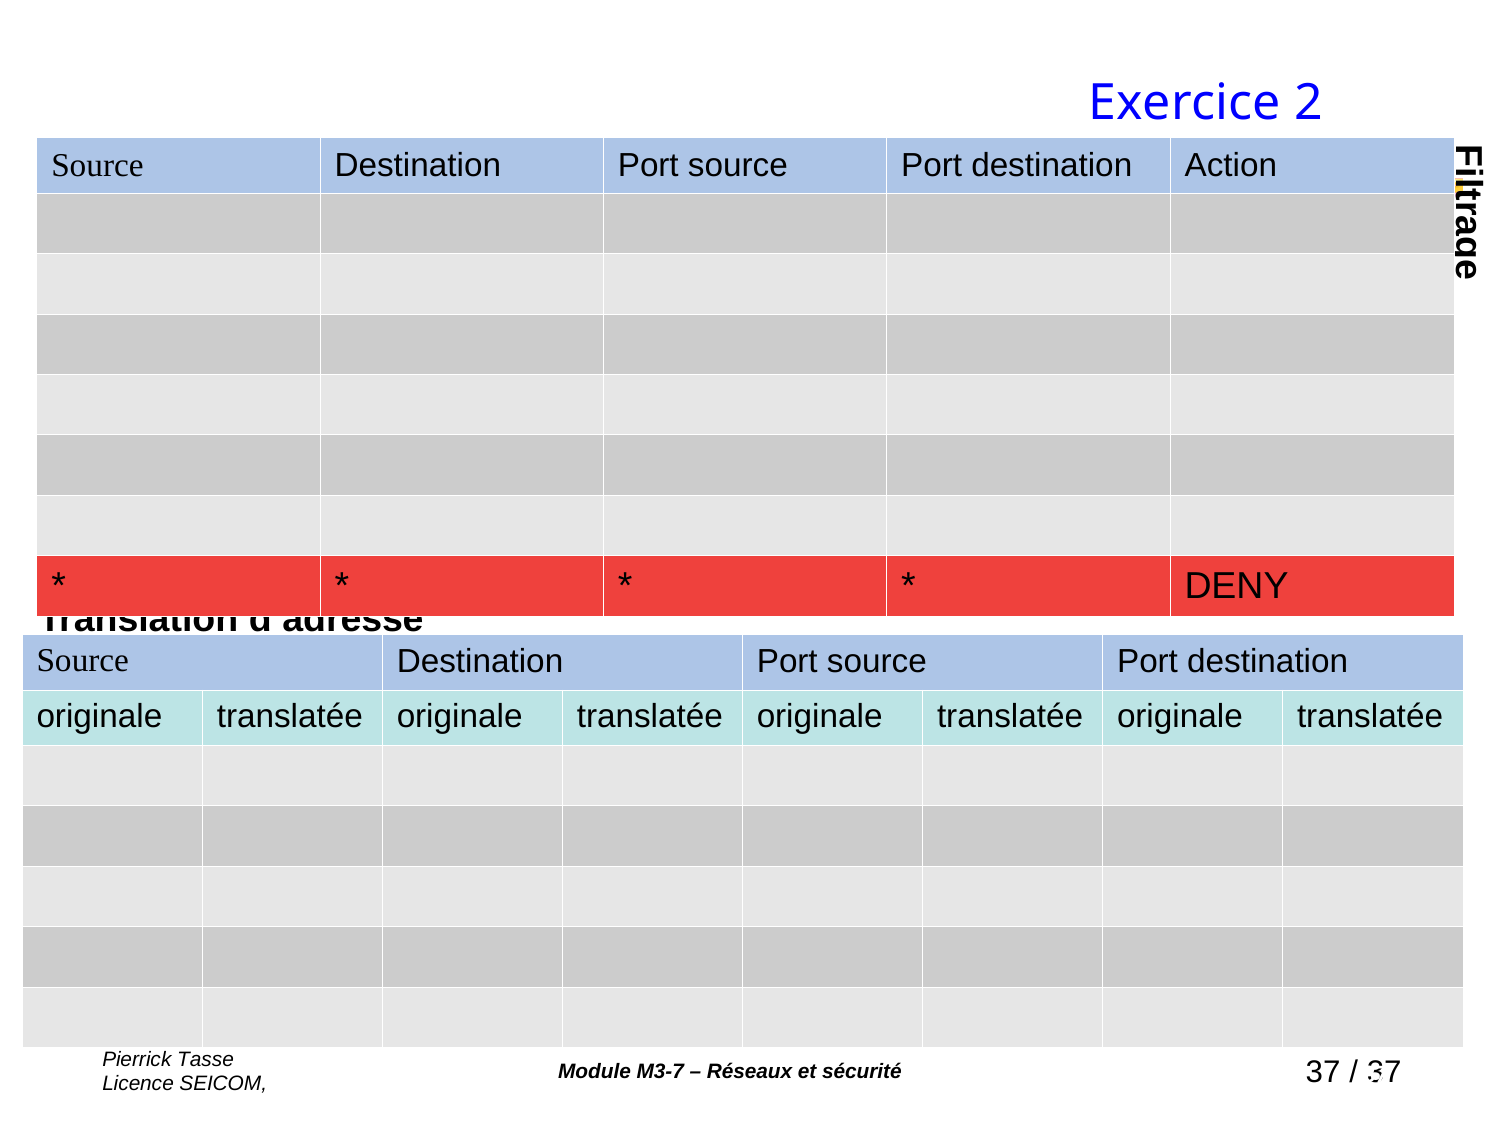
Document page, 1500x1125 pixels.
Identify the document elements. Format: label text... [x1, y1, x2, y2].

table_cell * [887, 556, 1170, 616]
table_header Port source [743, 635, 1102, 690]
table_cell translatée [563, 691, 742, 745]
table_cell [1171, 496, 1454, 555]
text_box Translation d’adresse [23, 586, 440, 634]
table_cell [887, 435, 1170, 495]
table_cell originale [383, 691, 562, 745]
table_cell [923, 746, 1102, 805]
table_cell [923, 927, 1102, 987]
table_cell [203, 927, 382, 987]
table_cell [383, 927, 562, 987]
table_header Source [23, 635, 382, 690]
table_cell DENY [1171, 556, 1454, 616]
table_header Destination [321, 138, 603, 193]
table_header Port source [604, 138, 886, 193]
table_cell [1103, 988, 1282, 1047]
table_cell [887, 315, 1170, 374]
table_cell translatée [203, 691, 382, 745]
table_cell [887, 496, 1170, 555]
table_cell [37, 194, 320, 253]
table_cell [1103, 927, 1282, 987]
table_cell [1171, 375, 1454, 434]
title Exercice 2 [62, 37, 1338, 137]
table_cell [887, 254, 1170, 314]
table_cell [923, 806, 1102, 866]
table_cell [23, 988, 202, 1047]
table_cell [321, 496, 603, 555]
table_cell translatée [923, 691, 1102, 745]
table_cell originale [23, 691, 202, 745]
table_cell originale [743, 691, 922, 745]
table_cell [383, 867, 562, 926]
table_cell * [604, 556, 886, 616]
table_cell [1283, 988, 1463, 1047]
table_header Source [37, 138, 320, 193]
table_cell [23, 806, 202, 866]
table_cell [604, 435, 886, 495]
table_cell [604, 194, 886, 253]
table_cell [1283, 927, 1463, 987]
table_cell [887, 194, 1170, 253]
table_cell [1171, 315, 1454, 374]
table_cell [203, 867, 382, 926]
table_cell [37, 435, 320, 495]
table_cell originale [1103, 691, 1282, 745]
table_cell [383, 806, 562, 866]
table_header Port destination [1103, 635, 1463, 690]
table_cell [321, 315, 603, 374]
table_cell [203, 746, 382, 805]
table_cell [321, 435, 603, 495]
table_cell [563, 927, 742, 987]
table_cell [1103, 806, 1282, 866]
table_cell [743, 806, 922, 866]
table_cell [743, 746, 922, 805]
table_cell [383, 988, 562, 1047]
table_cell [1171, 435, 1454, 495]
table_cell [383, 746, 562, 805]
table_cell [37, 496, 320, 555]
table_header Action [1171, 138, 1454, 193]
table_cell [1103, 746, 1282, 805]
table_cell [1103, 867, 1282, 926]
table_cell * [37, 556, 320, 616]
table_cell [743, 988, 922, 1047]
table_cell [37, 254, 320, 314]
table_header Port destination [887, 138, 1170, 193]
table_cell [23, 867, 202, 926]
table_cell [203, 806, 382, 866]
table_cell [604, 315, 886, 374]
table_cell [563, 988, 742, 1047]
table_cell [1283, 867, 1463, 926]
table_cell [604, 254, 886, 314]
text_box <numéro> [1347, 1043, 1477, 1103]
table_cell [743, 867, 922, 926]
table_cell [1283, 746, 1463, 805]
table_cell [37, 375, 320, 434]
table_cell [923, 988, 1102, 1047]
table_cell [1171, 254, 1454, 314]
table_cell [923, 867, 1102, 926]
table_cell [563, 746, 742, 805]
table_cell [321, 375, 603, 434]
table_cell [604, 496, 886, 555]
table_cell [37, 315, 320, 374]
table_cell [1283, 806, 1463, 866]
table_cell [1171, 194, 1454, 253]
table_cell * [321, 556, 603, 616]
table_cell translatée [1283, 691, 1463, 745]
text_box Filtrage [1440, 129, 1500, 517]
table_cell [604, 375, 886, 434]
table_cell [321, 194, 603, 253]
table_cell [563, 806, 742, 866]
table_cell [321, 254, 603, 314]
table_cell [23, 927, 202, 987]
table_cell [23, 746, 202, 805]
table_cell [887, 375, 1170, 434]
table_cell [743, 927, 922, 987]
table_cell [563, 867, 742, 926]
table_header Destination [383, 635, 742, 690]
table_cell [203, 988, 382, 1047]
